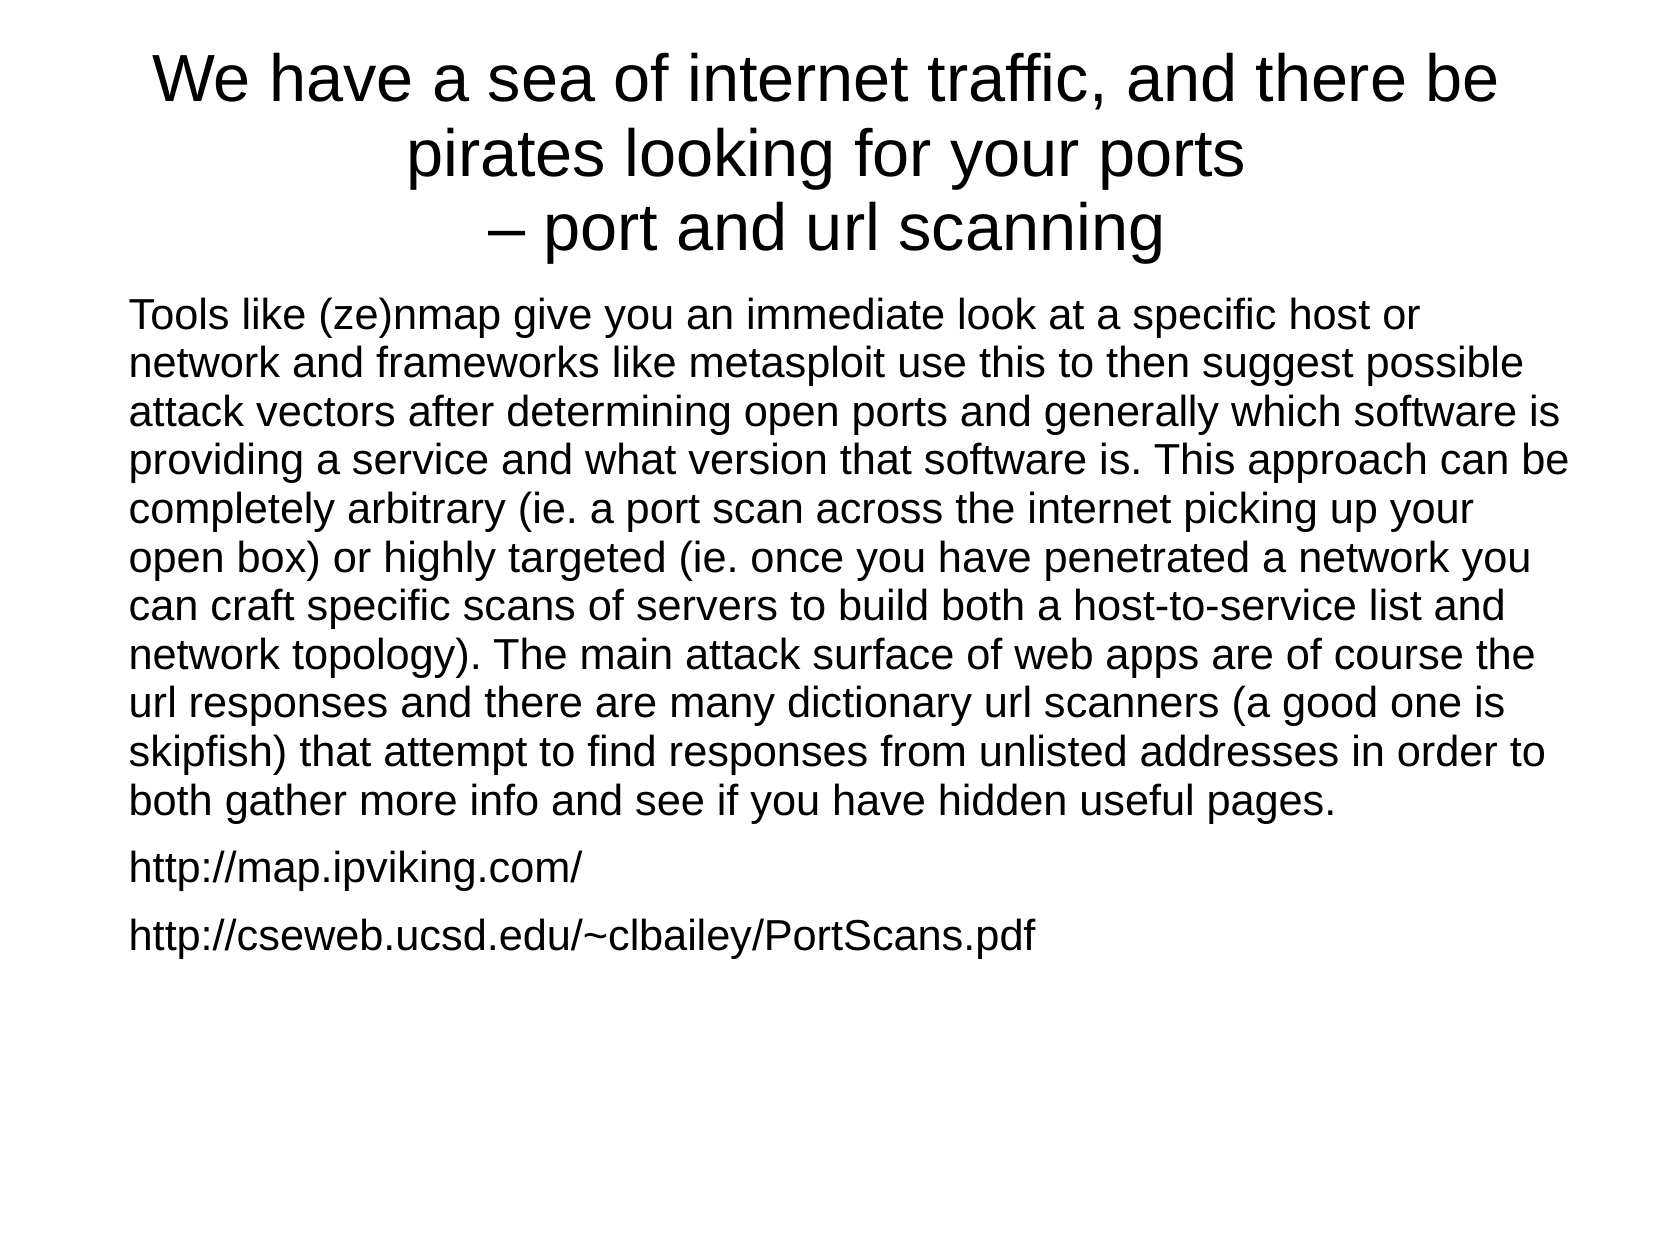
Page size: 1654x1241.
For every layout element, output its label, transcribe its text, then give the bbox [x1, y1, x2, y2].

list Tools like (ze)nmap give you an immediate look at a specific host or network and frameworks like metasploit use this to then suggest possible attack vectors after determining open ports and generally which software is providing a service and what version that software is. This approach can be completely arbitrary (ie. a port scan across the internet picking up your open box) or highly targeted (ie. once you have penetrated a network you can craft specific scans of servers to build both a host-to-service list and network topology). The main attack surface of web apps are of course the url responses and there are many dictionary url scanners (a good one is skipfish) that attempt to find responses from unlisted addresses in order to both gather more info and see if you have hidden useful pages. http://map.ipviking.com/ http://cseweb.ucsd.edu/~clbailey/PortScans.pdf [82, 290, 1571, 1010]
title We have a sea of internet traffic, and there be pirates looking for your ports – port and url scanning [82, 40, 1571, 266]
